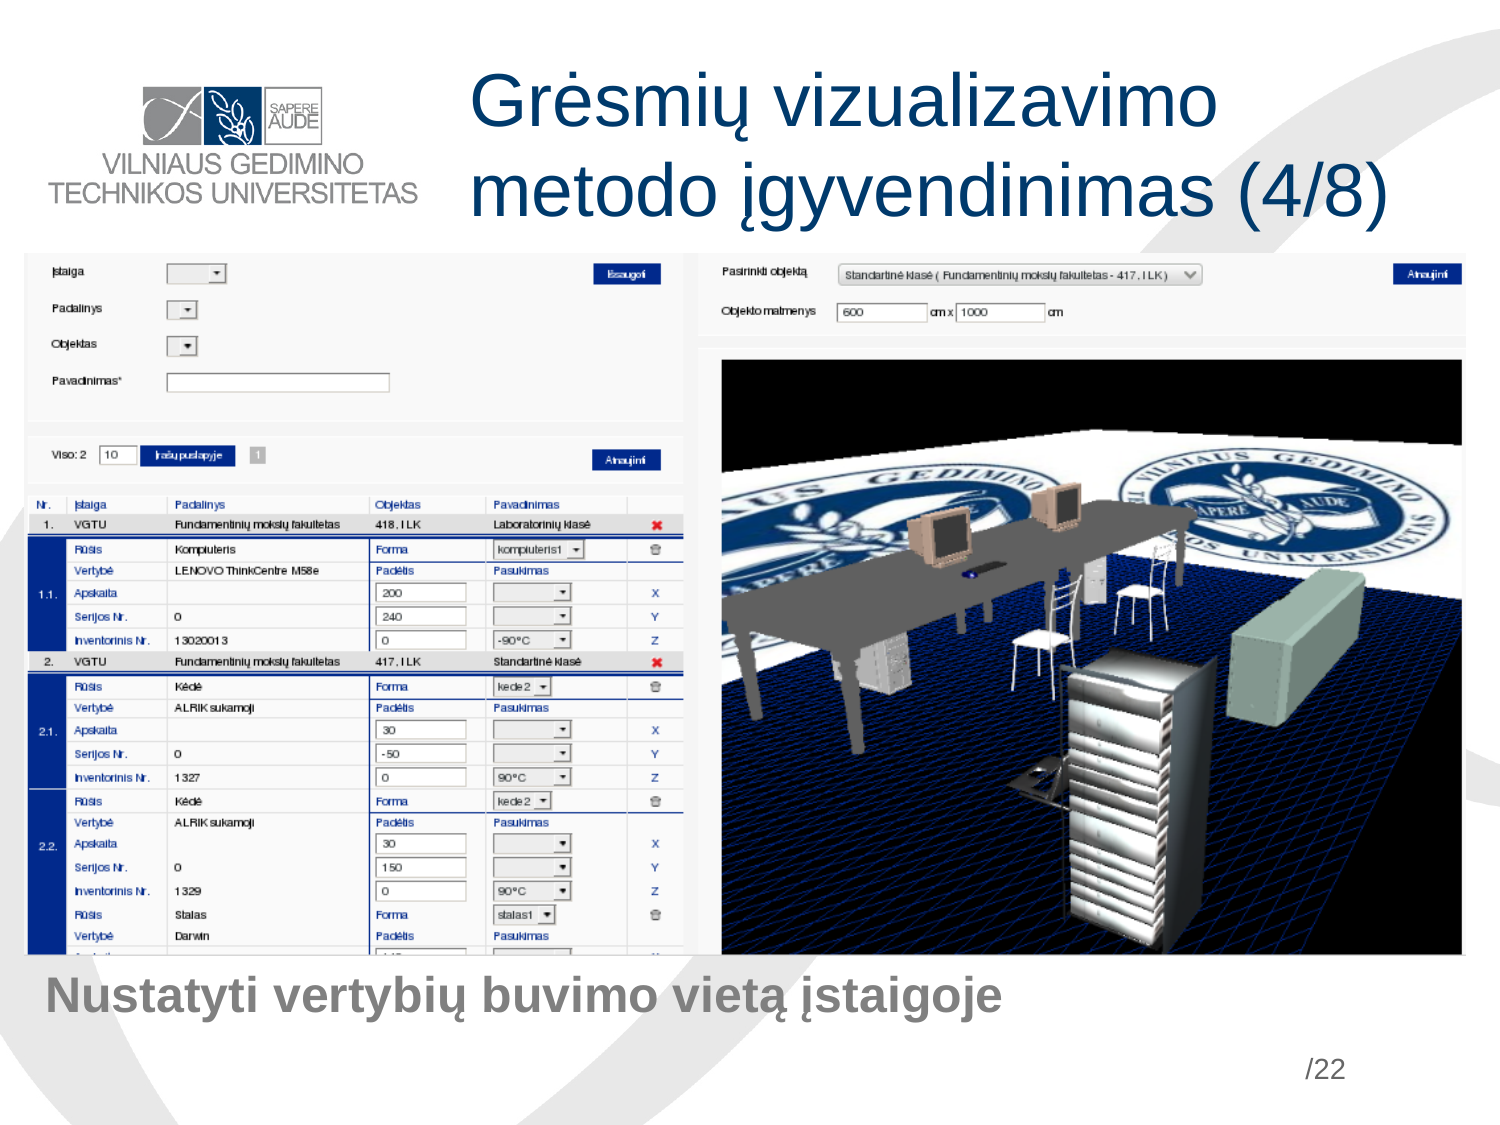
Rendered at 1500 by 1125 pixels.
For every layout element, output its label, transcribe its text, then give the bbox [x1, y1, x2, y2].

text_box Nustatyti vertybių buvimo vietą įstaigoje [30, 955, 1020, 1031]
text_box Grėsmių vizualizavimo metodo įgyvendinimas (4/8) [454, 19, 1500, 265]
text_box /22 [1290, 1042, 1447, 1103]
picture [0, 0, 1500, 1125]
